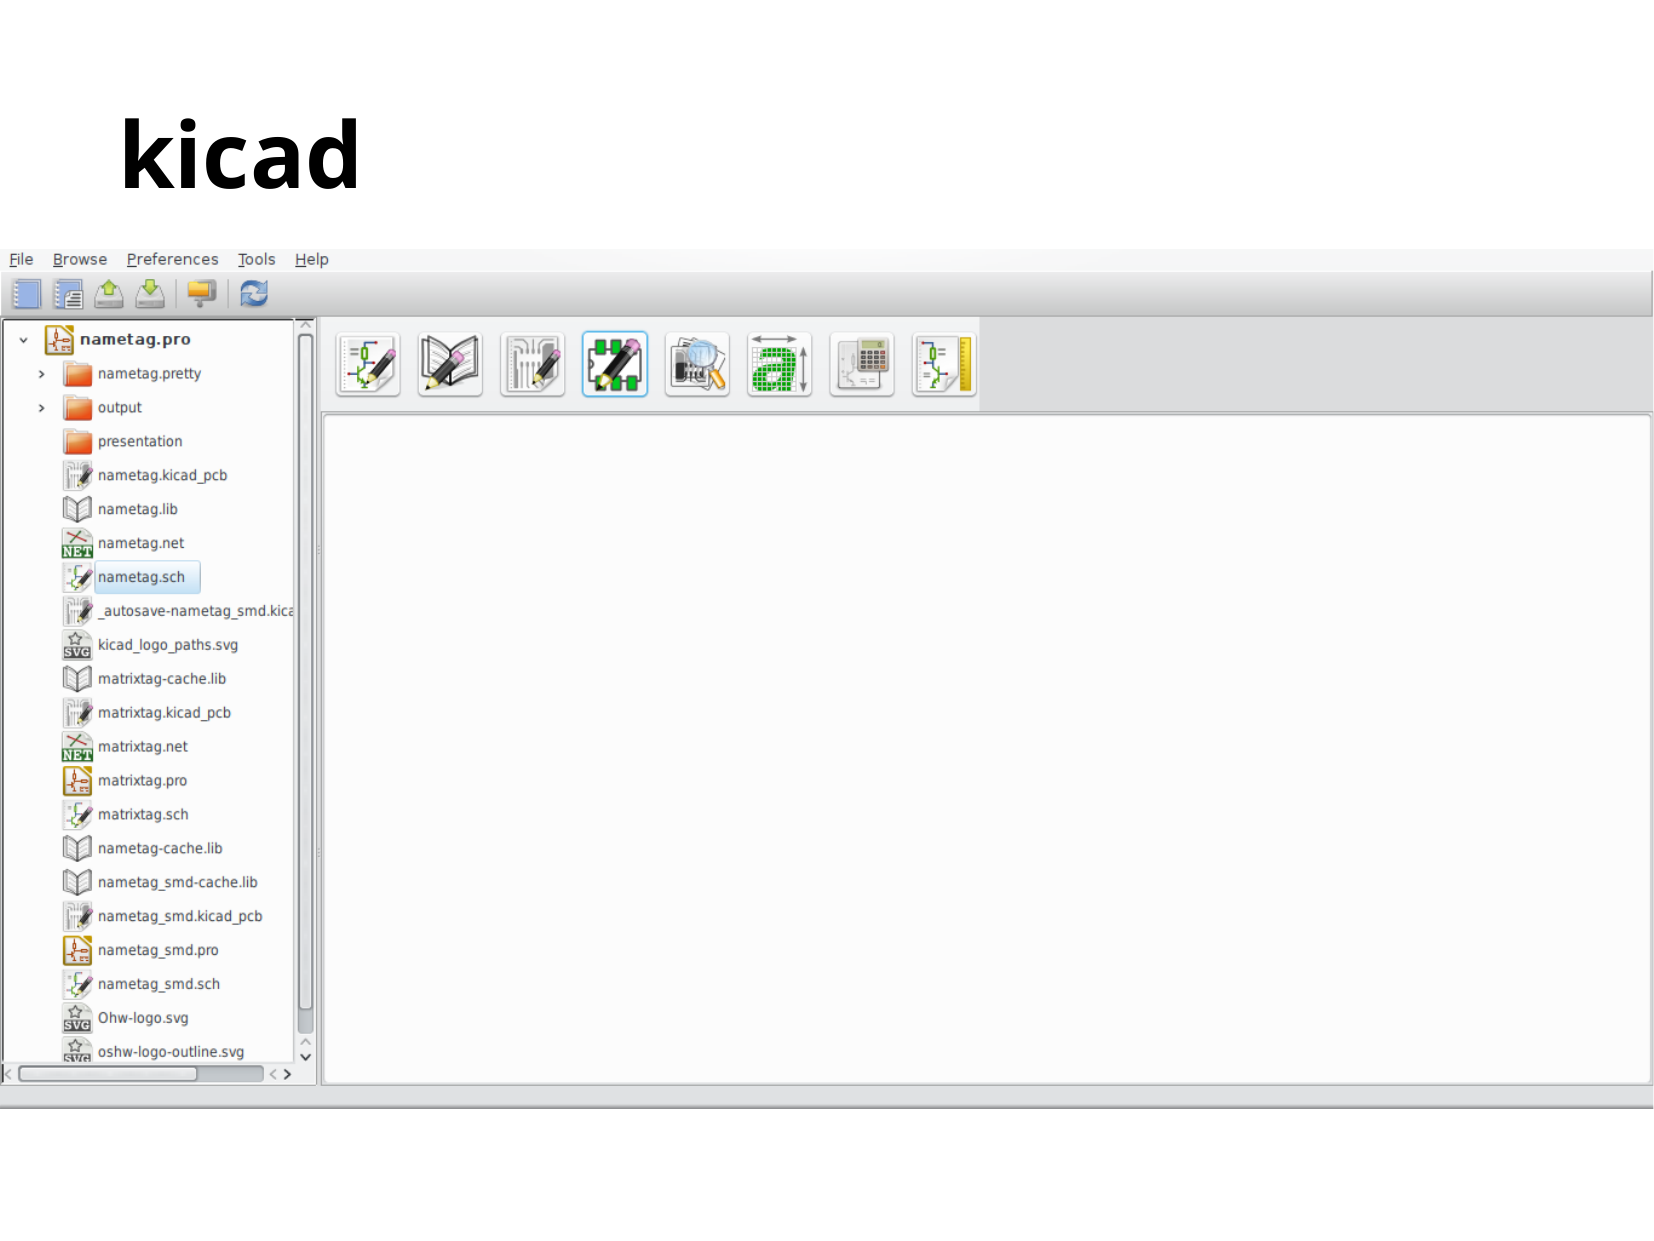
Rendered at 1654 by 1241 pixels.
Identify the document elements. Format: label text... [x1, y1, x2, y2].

title kicad [118, 49, 1536, 249]
picture [0, 249, 1654, 1109]
